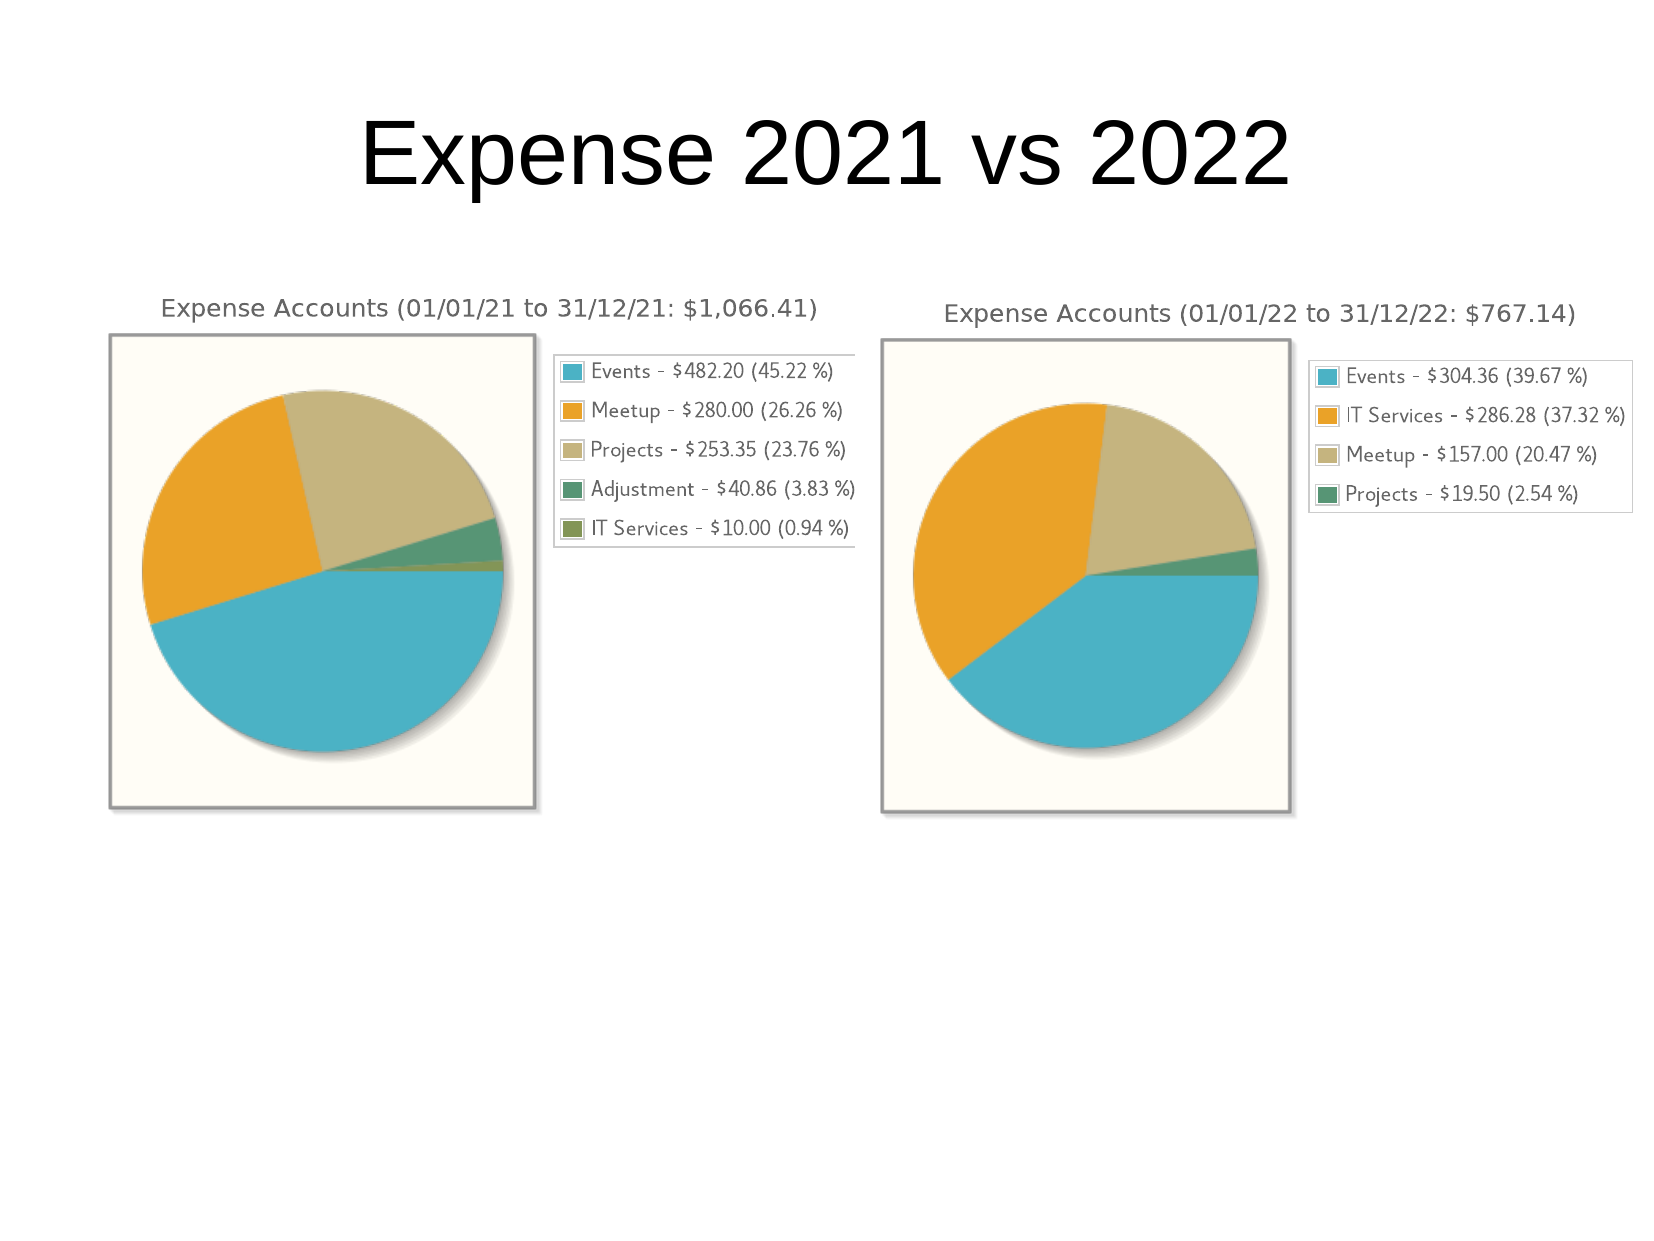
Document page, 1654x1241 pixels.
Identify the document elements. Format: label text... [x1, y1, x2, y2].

picture [47, 264, 1652, 863]
title Expense 2021 vs 2022 [82, 49, 1571, 257]
